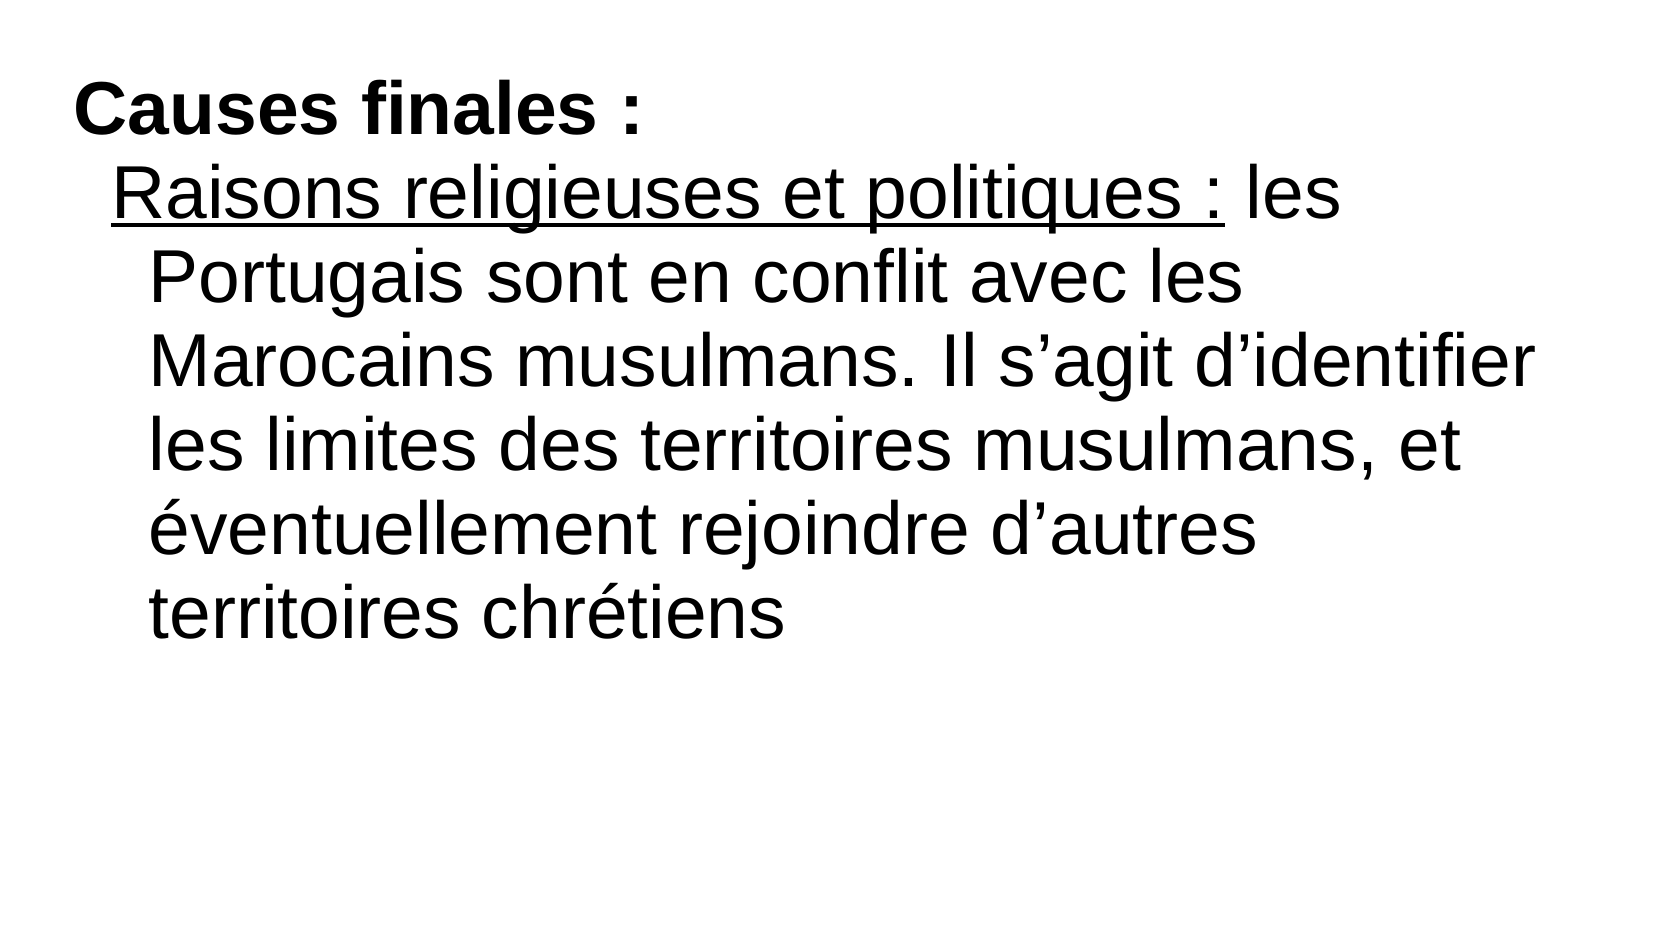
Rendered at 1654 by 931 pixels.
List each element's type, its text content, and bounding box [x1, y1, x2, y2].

text_box Causes finales : Raisons religieuses et politiques : les Portugais sont en conflit avec les Marocains musulmans. Il s’agit d’identifier les limites des territoires musulmans, et éventuellement rejoindre d’autres territoires chrétiens [59, 59, 1595, 746]
